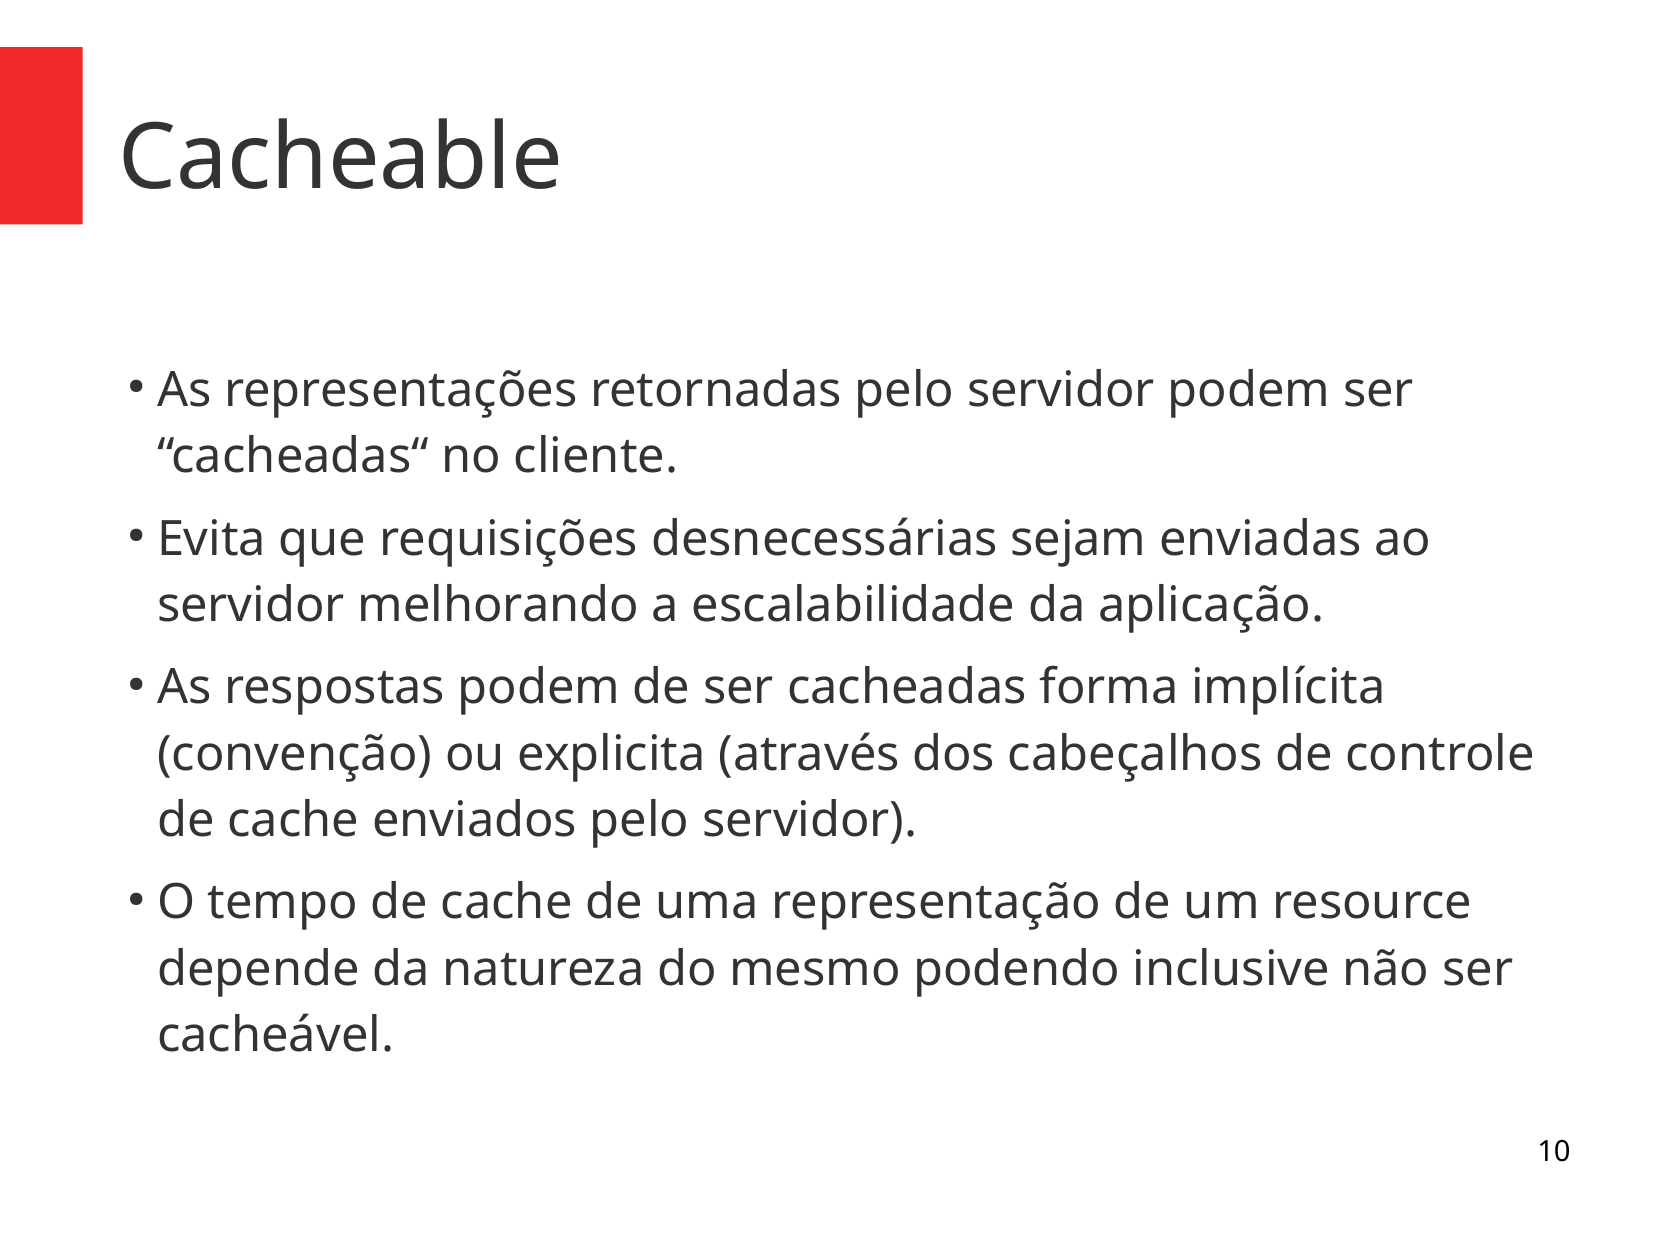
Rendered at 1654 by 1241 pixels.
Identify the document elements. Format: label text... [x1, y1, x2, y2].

title Cacheable [118, 49, 1571, 257]
list As representações retornadas pelo servidor podem ser “cacheadas“ no cliente. Evita que requisições desnecessárias sejam enviadas ao servidor melhorando a escalabilidade da aplicação. As respostas podem de ser cacheadas forma implícita (convenção) ou explicita (através dos cabeçalhos de controle de cache enviados pelo servidor). O tempo de cache de uma representação de um resource depende da natureza do mesmo podendo inclusive não ser cacheável. [118, 354, 1536, 1074]
